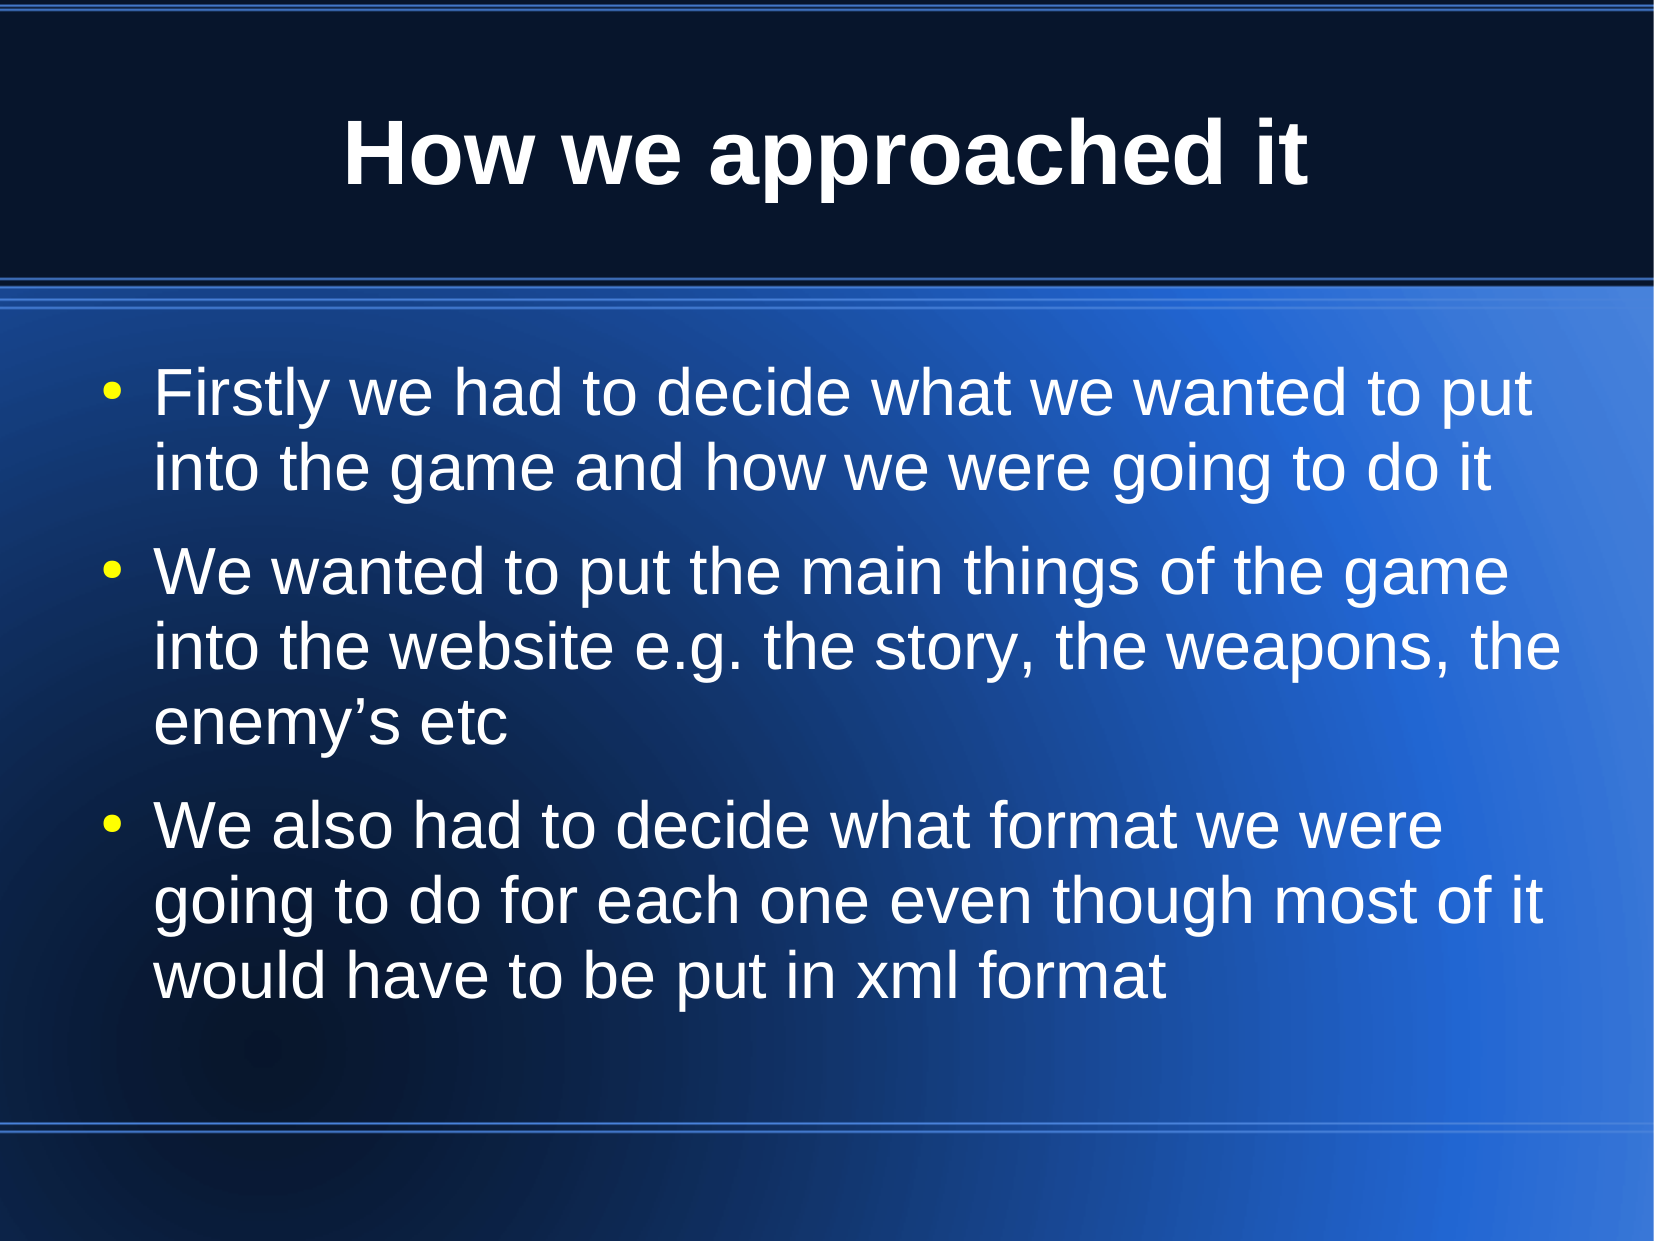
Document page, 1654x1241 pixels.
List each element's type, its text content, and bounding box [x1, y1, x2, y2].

title How we approached it [82, 49, 1571, 257]
list Firstly we had to decide what we wanted to put into the game and how we were going to do it We wanted to put the main things of the game into the website e.g. the story, the weapons, the enemy’s etc We also had to decide what format we were going to do for each one even though most of it would have to be put in xml format [82, 355, 1571, 1058]
picture [0, 0, 1654, 1241]
